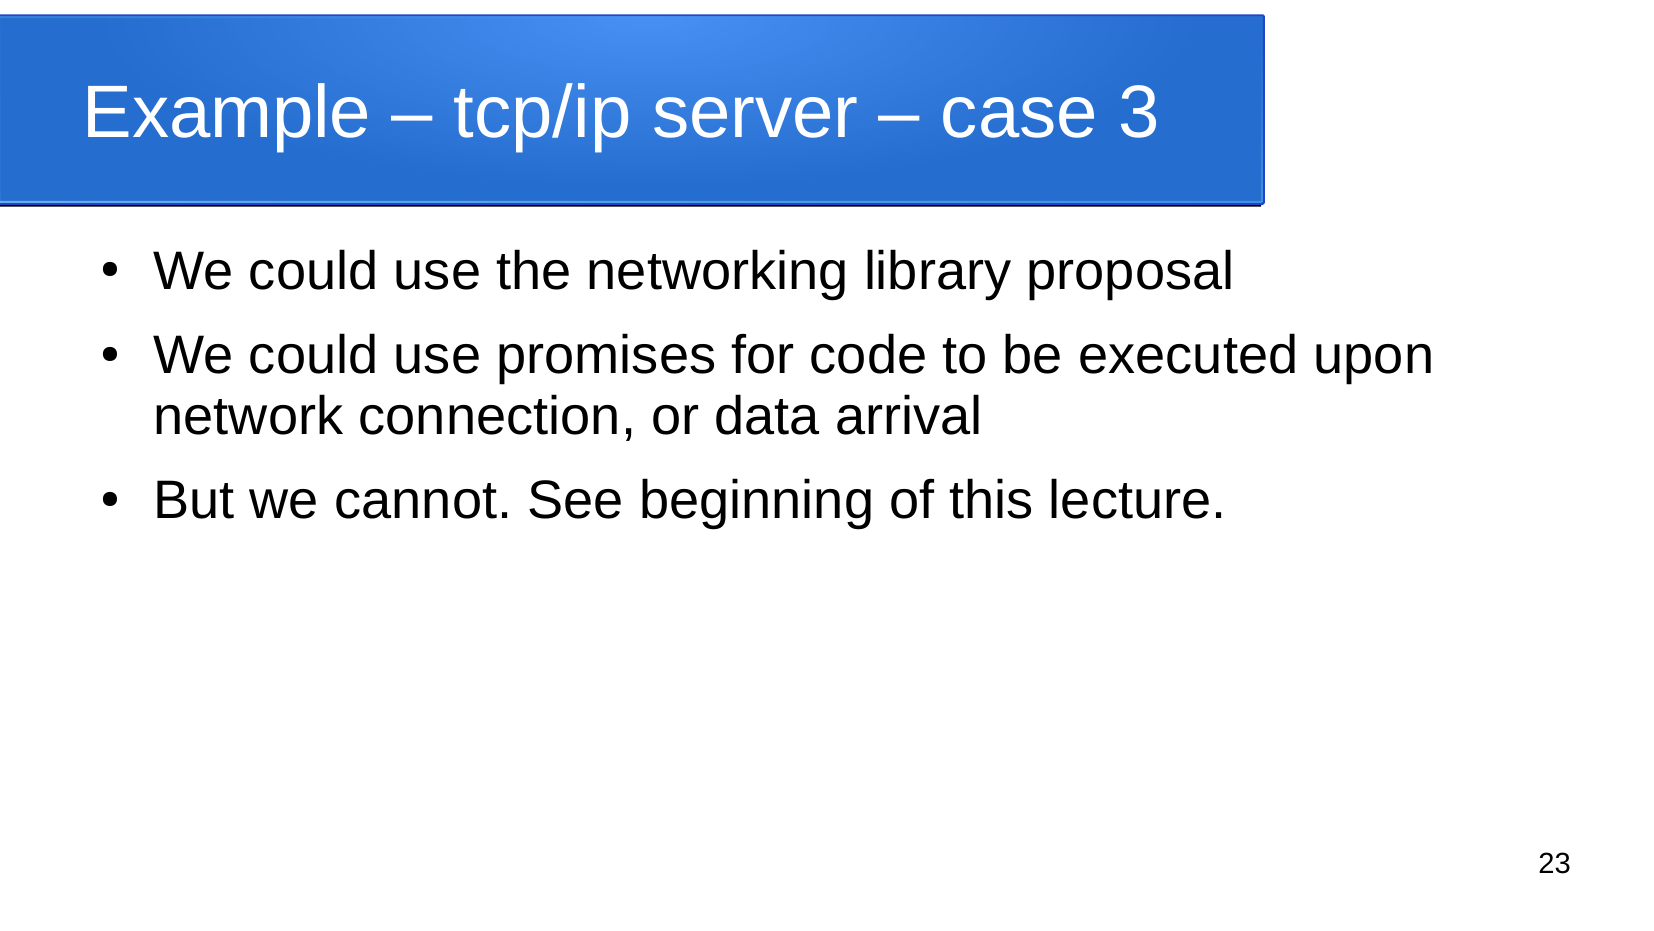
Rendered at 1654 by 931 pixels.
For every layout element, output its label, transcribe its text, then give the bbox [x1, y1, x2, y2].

list We could use the networking library proposal We could use promises for code to be executed upon network connection, or data arrival But we cannot. See beginning of this lecture. [82, 240, 1571, 781]
title Example – tcp/ip server – case 3 [82, 35, 1235, 189]
